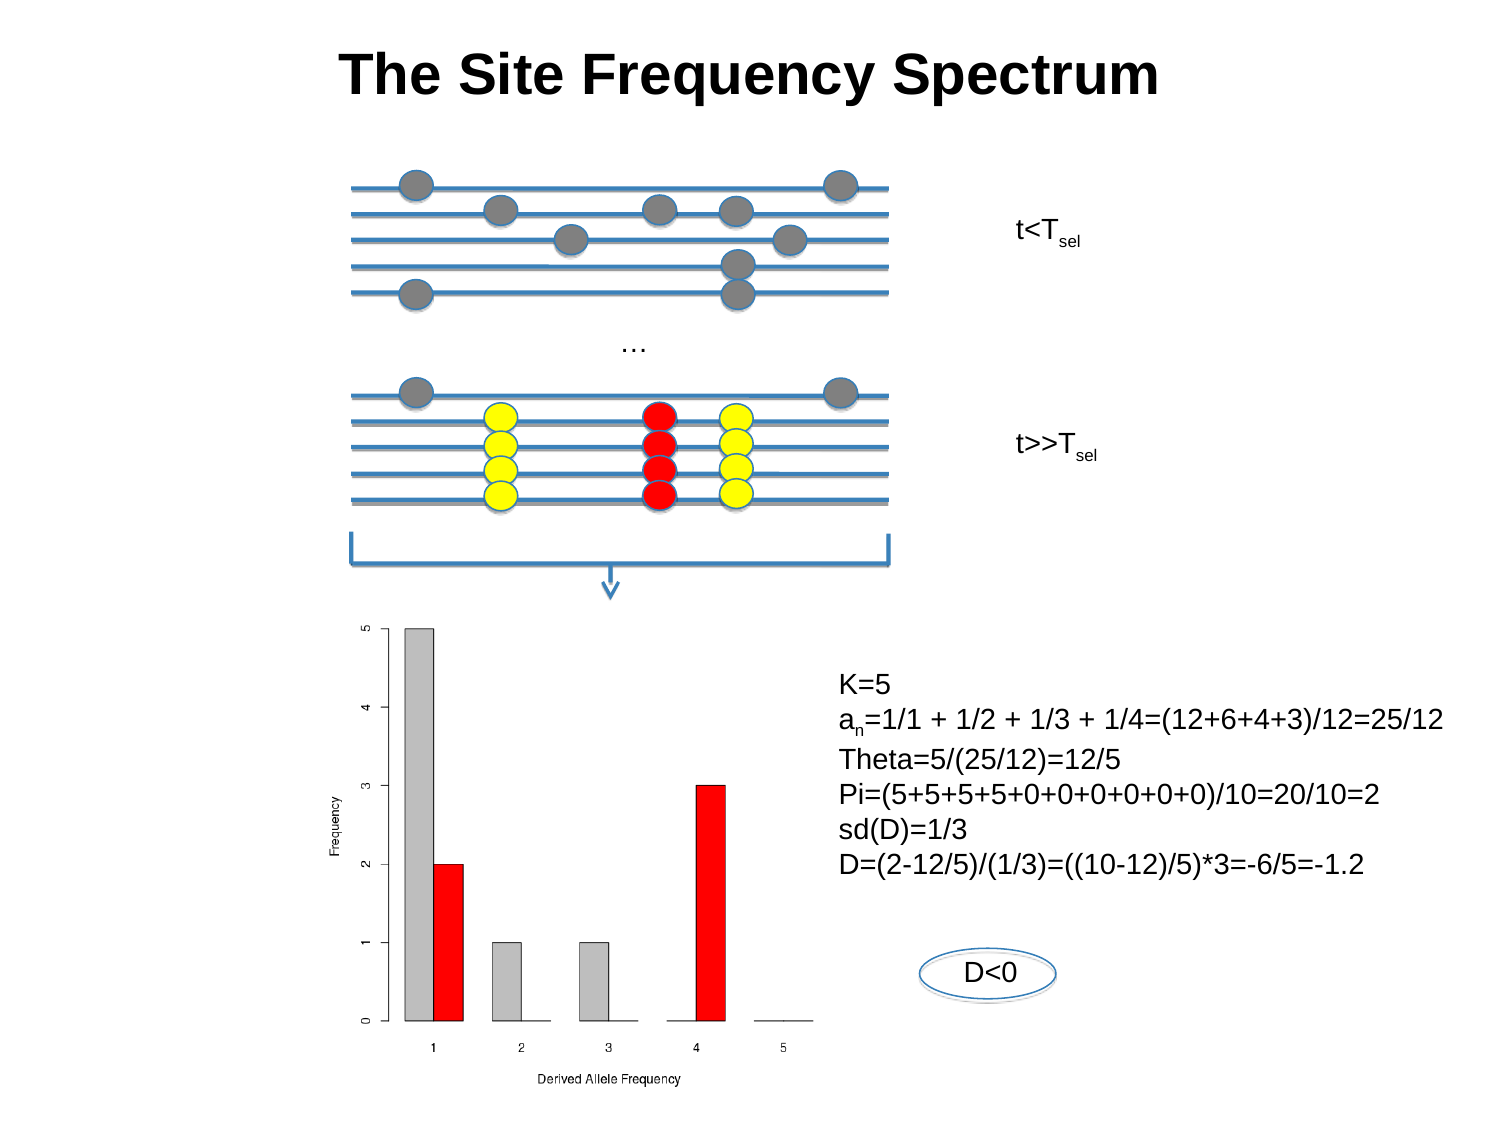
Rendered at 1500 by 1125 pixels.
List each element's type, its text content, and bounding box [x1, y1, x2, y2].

text_box [642, 195, 677, 225]
text_box K=5 an=1/1 + 1/2 + 1/3 + 1/4=(12+6+4+3)/12=25/12 Theta=5/(25/12)=12/5 Pi=(5+5+5+5+0+0+0+0+0+0)/10=20/10=2 sd(D)=1/3 D=(2-12/5)/(1/3)=((10-12)/5)*3=-6/5=-1.2 [823, 658, 1475, 888]
text_box [399, 377, 434, 408]
text_box t<Tsel [1001, 203, 1163, 259]
text_box [823, 378, 858, 408]
text_box t>>Tsel [1001, 417, 1163, 473]
text_box [399, 279, 433, 310]
text_box [484, 195, 518, 226]
text_box [823, 170, 858, 201]
text_box [554, 224, 589, 255]
title The Site Frequency Spectrum [0, 21, 1500, 121]
text_box [721, 249, 756, 310]
text_box [484, 402, 518, 511]
text_box [719, 196, 754, 227]
text_box [399, 170, 434, 201]
text_box [773, 225, 807, 256]
picture [326, 614, 821, 1091]
text_box [642, 402, 677, 511]
text_box … [604, 315, 664, 366]
text_box [719, 403, 754, 509]
text_box D<0 [948, 946, 1033, 997]
